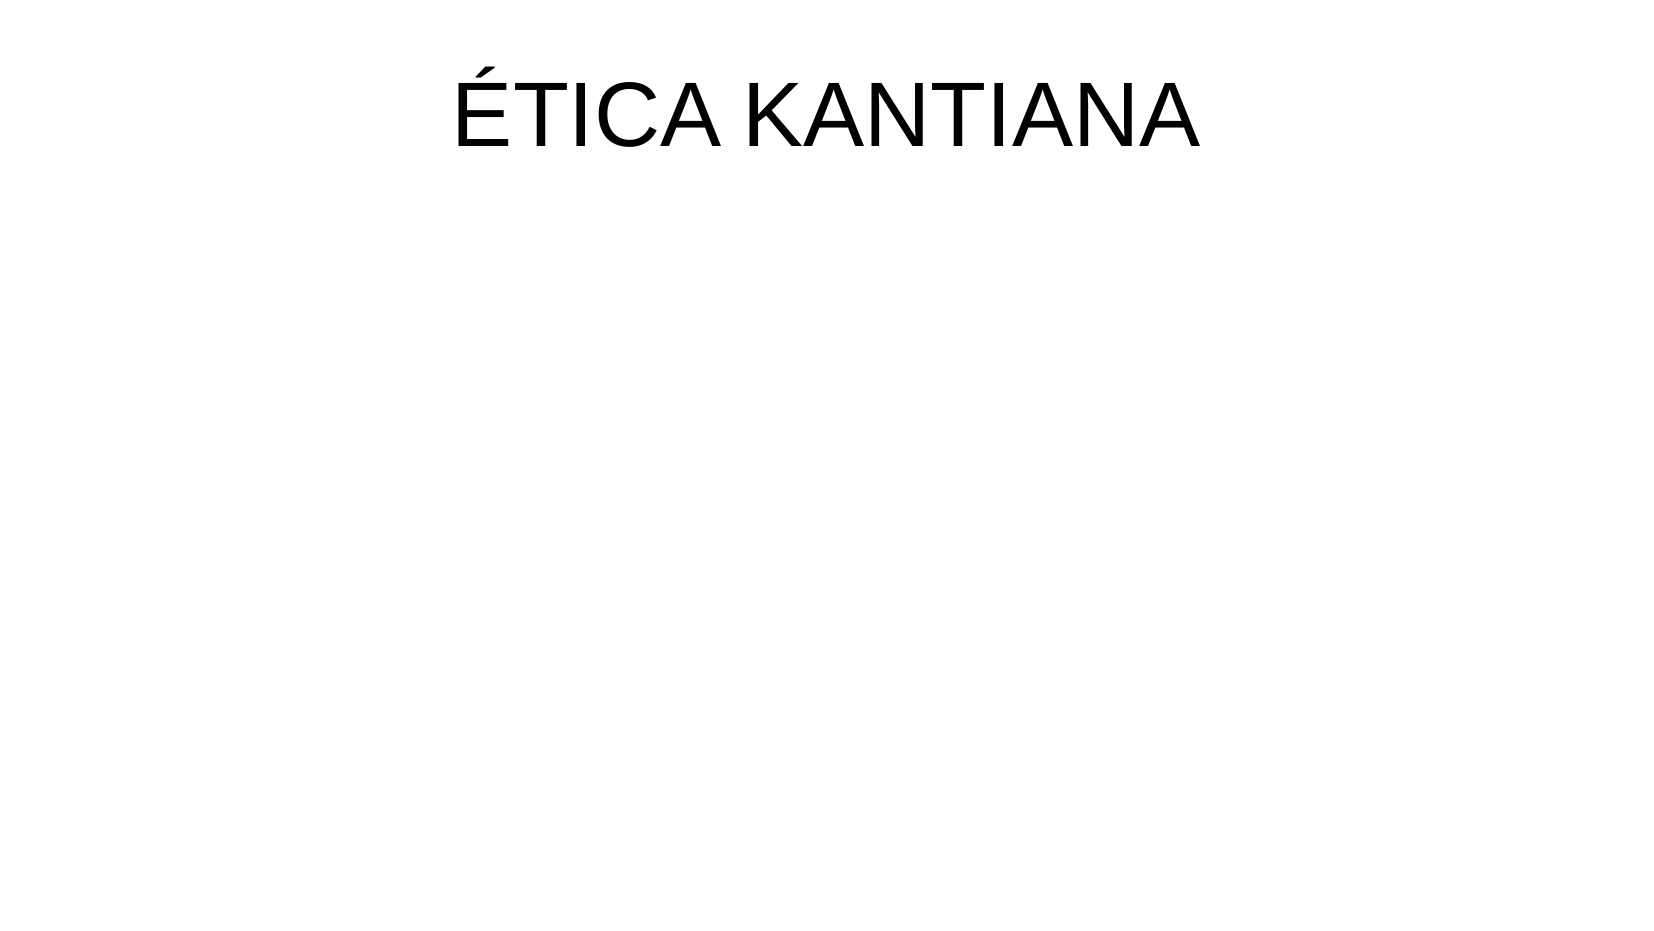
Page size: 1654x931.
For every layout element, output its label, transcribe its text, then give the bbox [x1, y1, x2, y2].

title ÉTICA KANTIANA [82, 37, 1571, 193]
